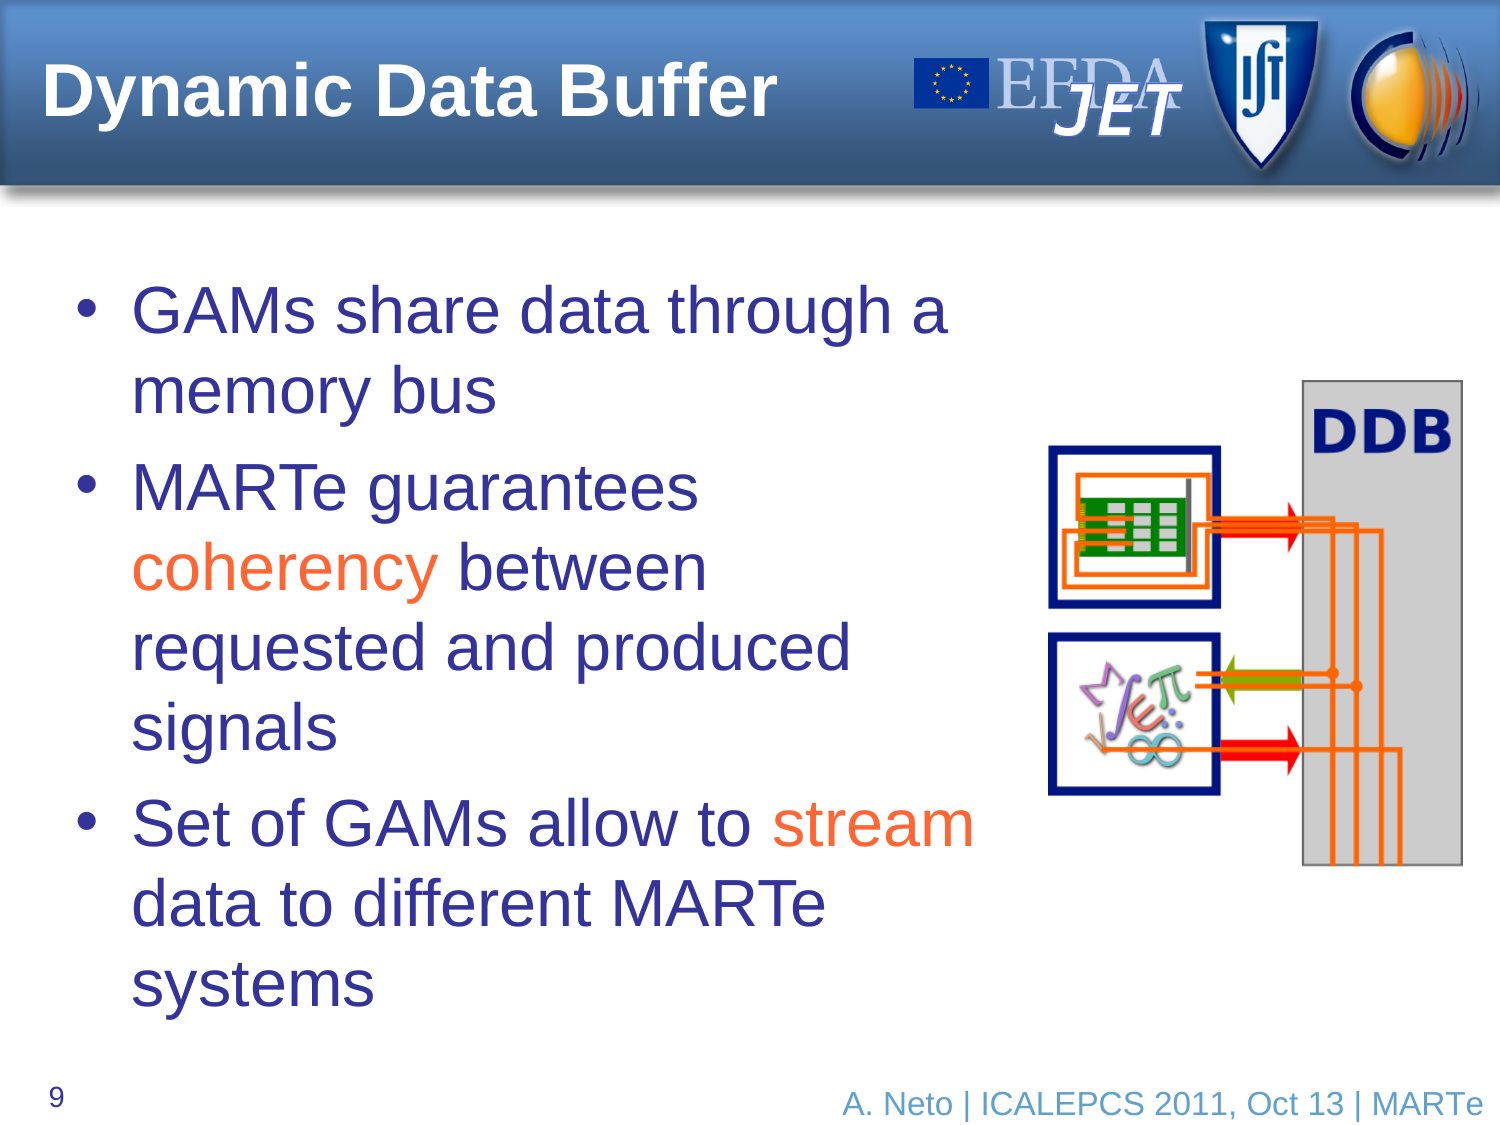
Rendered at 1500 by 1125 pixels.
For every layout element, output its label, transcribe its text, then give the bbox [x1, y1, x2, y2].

title Dynamic Data Buffer [41, 0, 1129, 181]
picture [0, 0, 1500, 207]
list GAMs share data through a memory bus MARTe guarantees coherency between requested and produced signals Set of GAMs allow to stream data to different MARTe systems [75, 262, 1004, 1021]
picture [1048, 380, 1463, 869]
